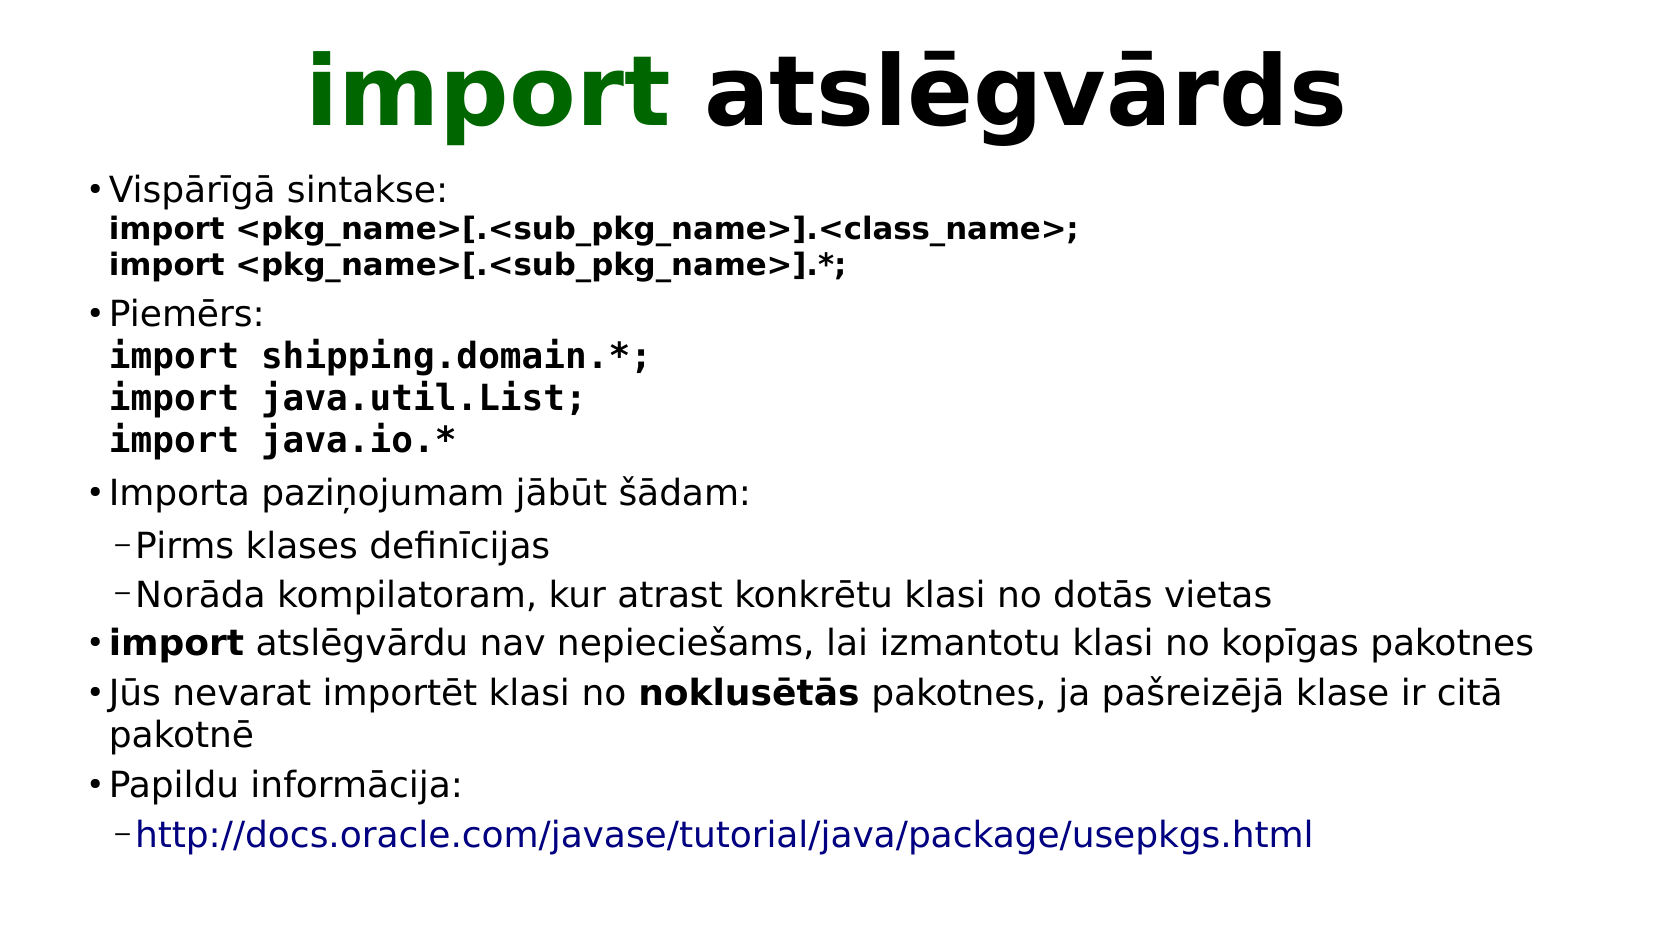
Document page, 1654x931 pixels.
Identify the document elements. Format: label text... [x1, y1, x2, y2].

title import atslēgvārds [82, 34, 1571, 149]
list Vispārīgā sintakse: import <pkg_name>[.<sub_pkg_name>].<class_name>; import <pkg_name>[.<sub_pkg_name>].*; Piemērs: import shipping.domain.*; import java.util.List; import java.io.* Importa paziņojumam jābūt šādam: Pirms klases definīcijas Norāda kompilatoram, kur atrast konkrētu klasi no dotās vietas import atslēgvārdu nav nepieciešams, lai izmantotu klasi no kopīgas pakotnes Jūs nevarat importēt klasi no noklusētās pakotnes, ja pašreizējā klase ir citā pakotnē Papildu informācija: http://docs.oracle.com/javase/tutorial/java/package/usepkgs.html [82, 168, 1538, 889]
